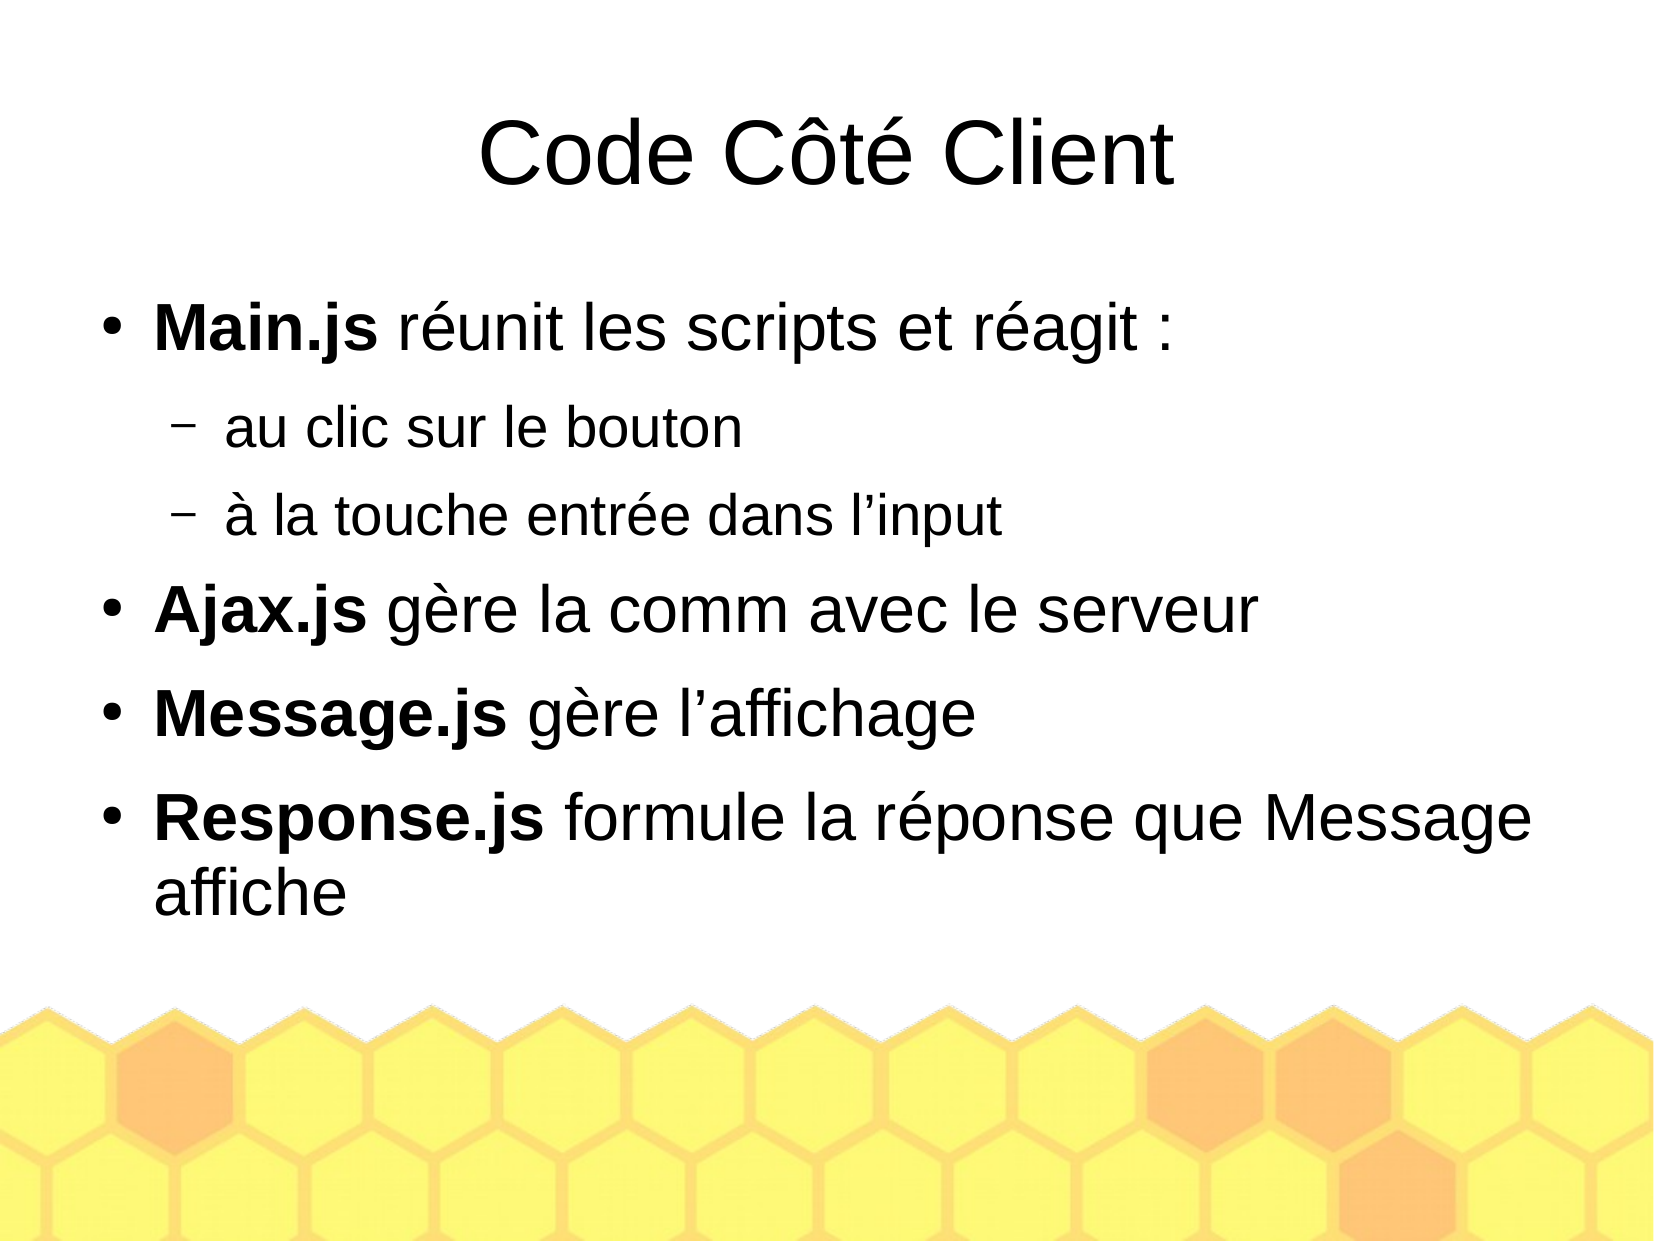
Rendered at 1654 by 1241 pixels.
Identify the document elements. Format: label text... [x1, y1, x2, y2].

list Main.js réunit les scripts et réagit : au clic sur le bouton à la touche entrée dans l’input Ajax.js gère la comm avec le serveur Message.js gère l’affichage Response.js formule la réponse que Message affiche [82, 290, 1571, 1010]
title Code Côté Client [82, 49, 1571, 257]
picture [0, 1001, 1654, 1241]
